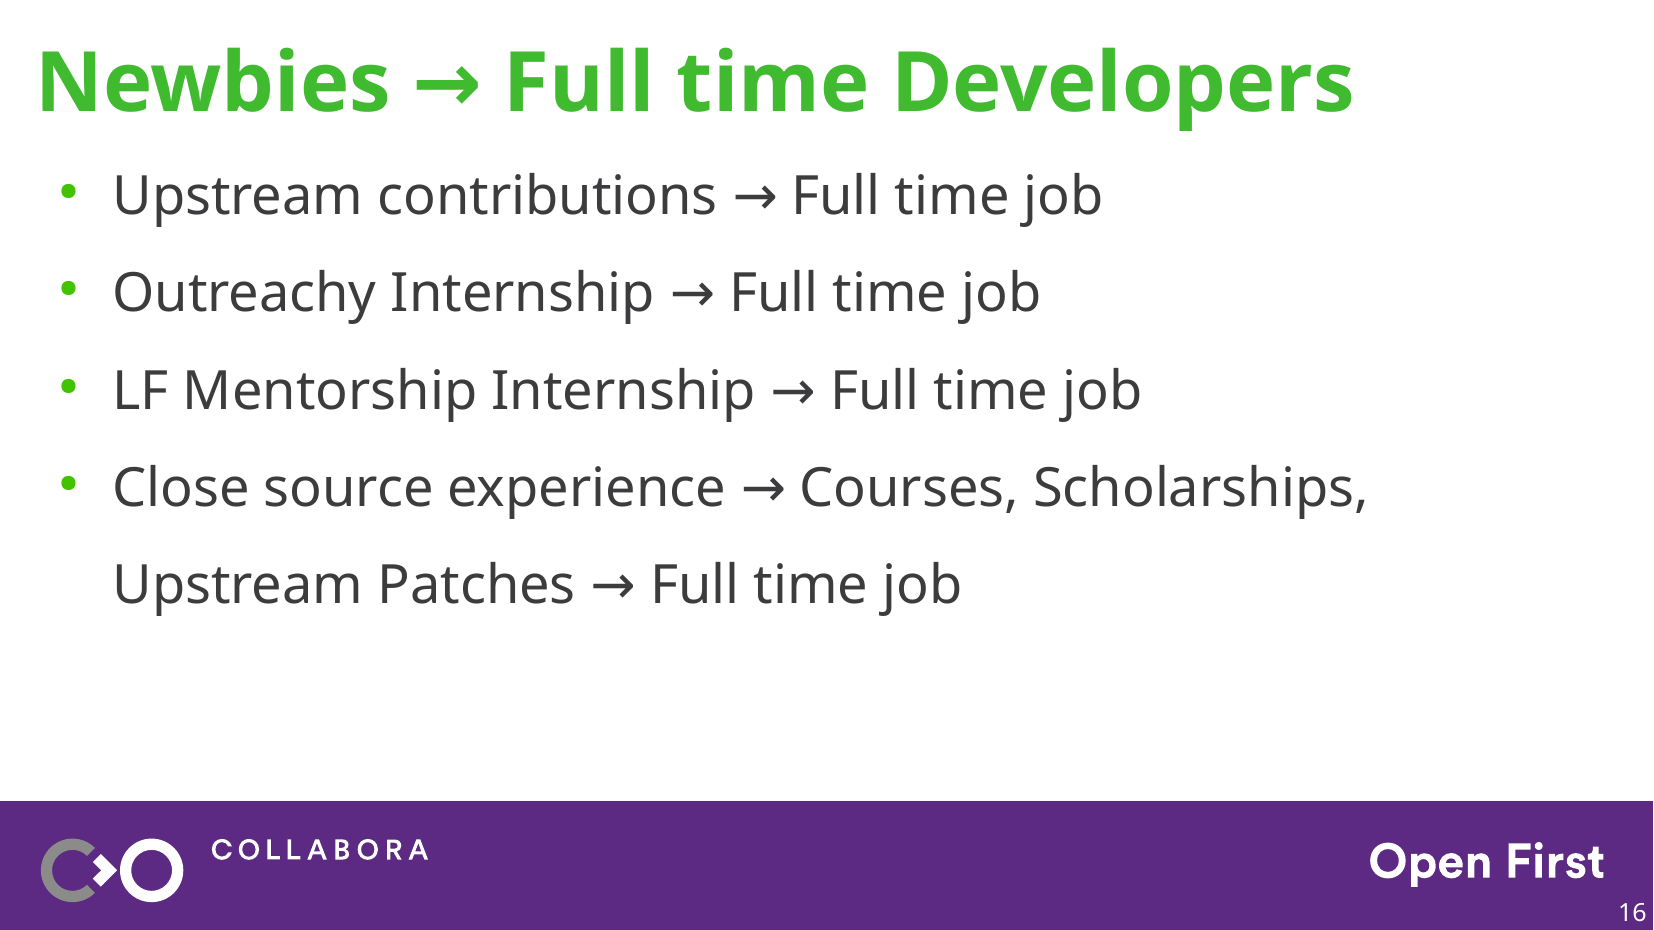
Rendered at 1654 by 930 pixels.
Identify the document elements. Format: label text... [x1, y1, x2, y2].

list Upstream contributions → Full time job Outreachy Internship → Full time job LF Mentorship Internship → Full time job Close source experience → Courses, Scholarships, Upstream Patches → Full time job [41, 160, 1613, 804]
title Newbies → Full time Developers [35, 28, 1608, 192]
